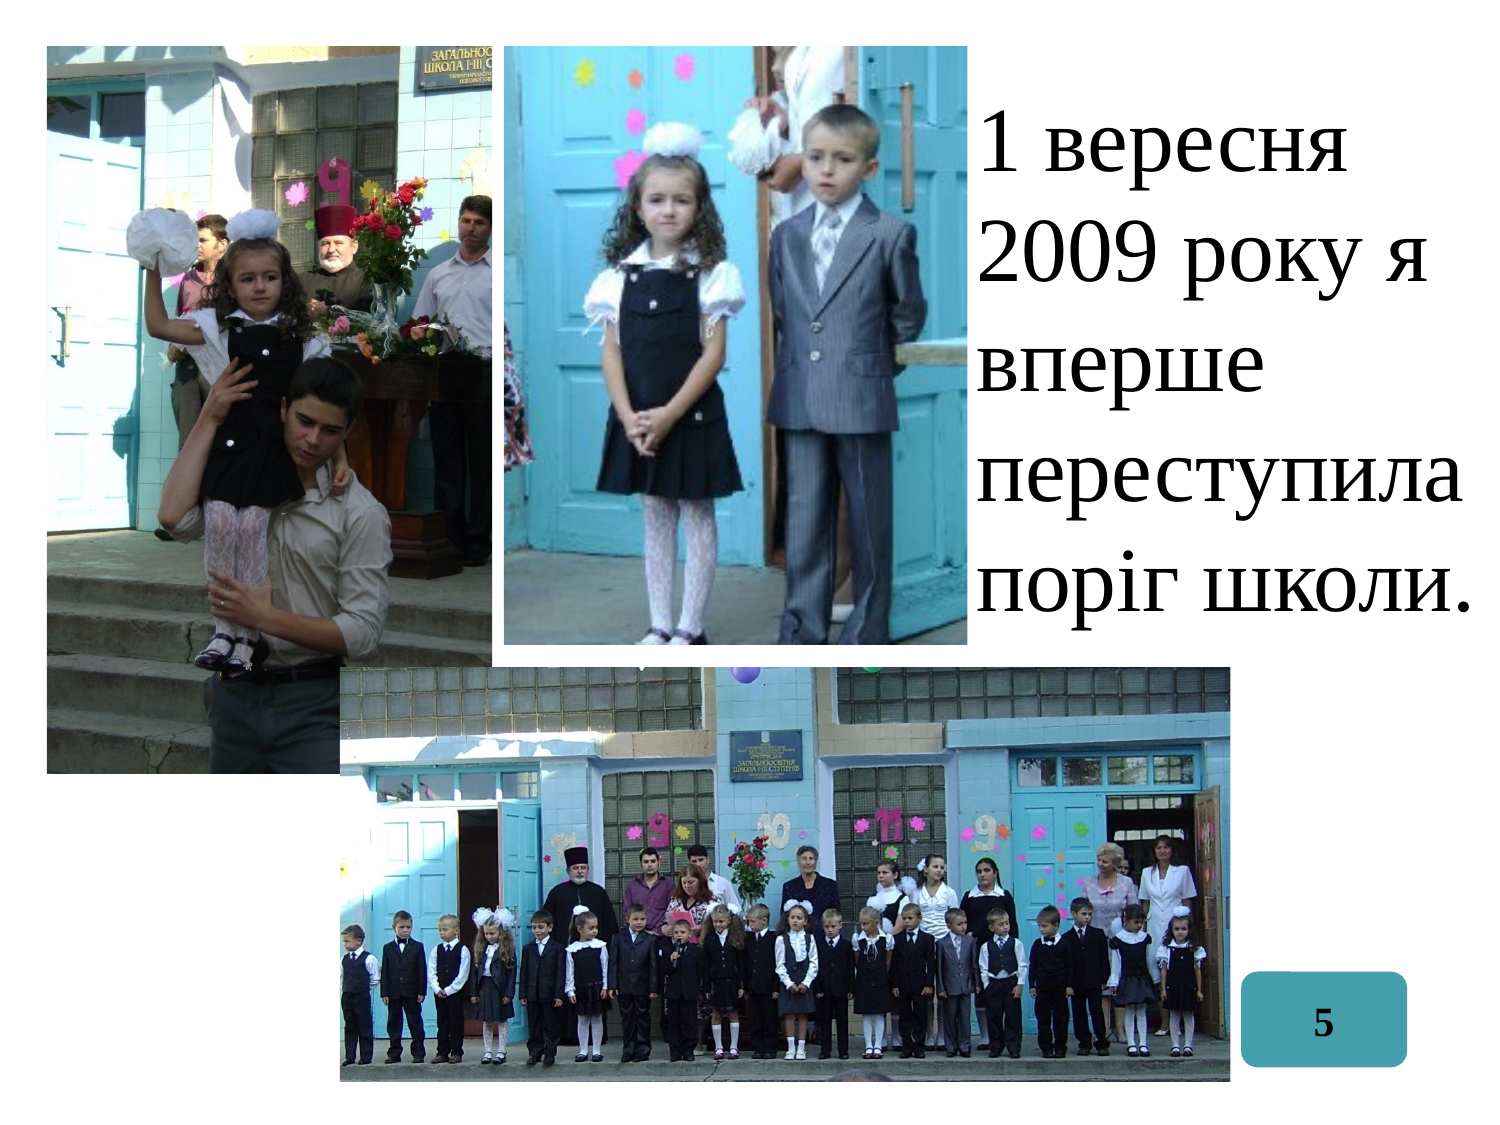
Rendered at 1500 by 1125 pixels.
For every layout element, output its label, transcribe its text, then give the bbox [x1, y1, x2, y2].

text_box 5 [1242, 972, 1407, 1067]
picture [503, 46, 968, 645]
picture [46, 46, 1231, 1082]
title 1 вересня 2009 року я вперше переступила поріг школи. [968, 70, 1500, 645]
